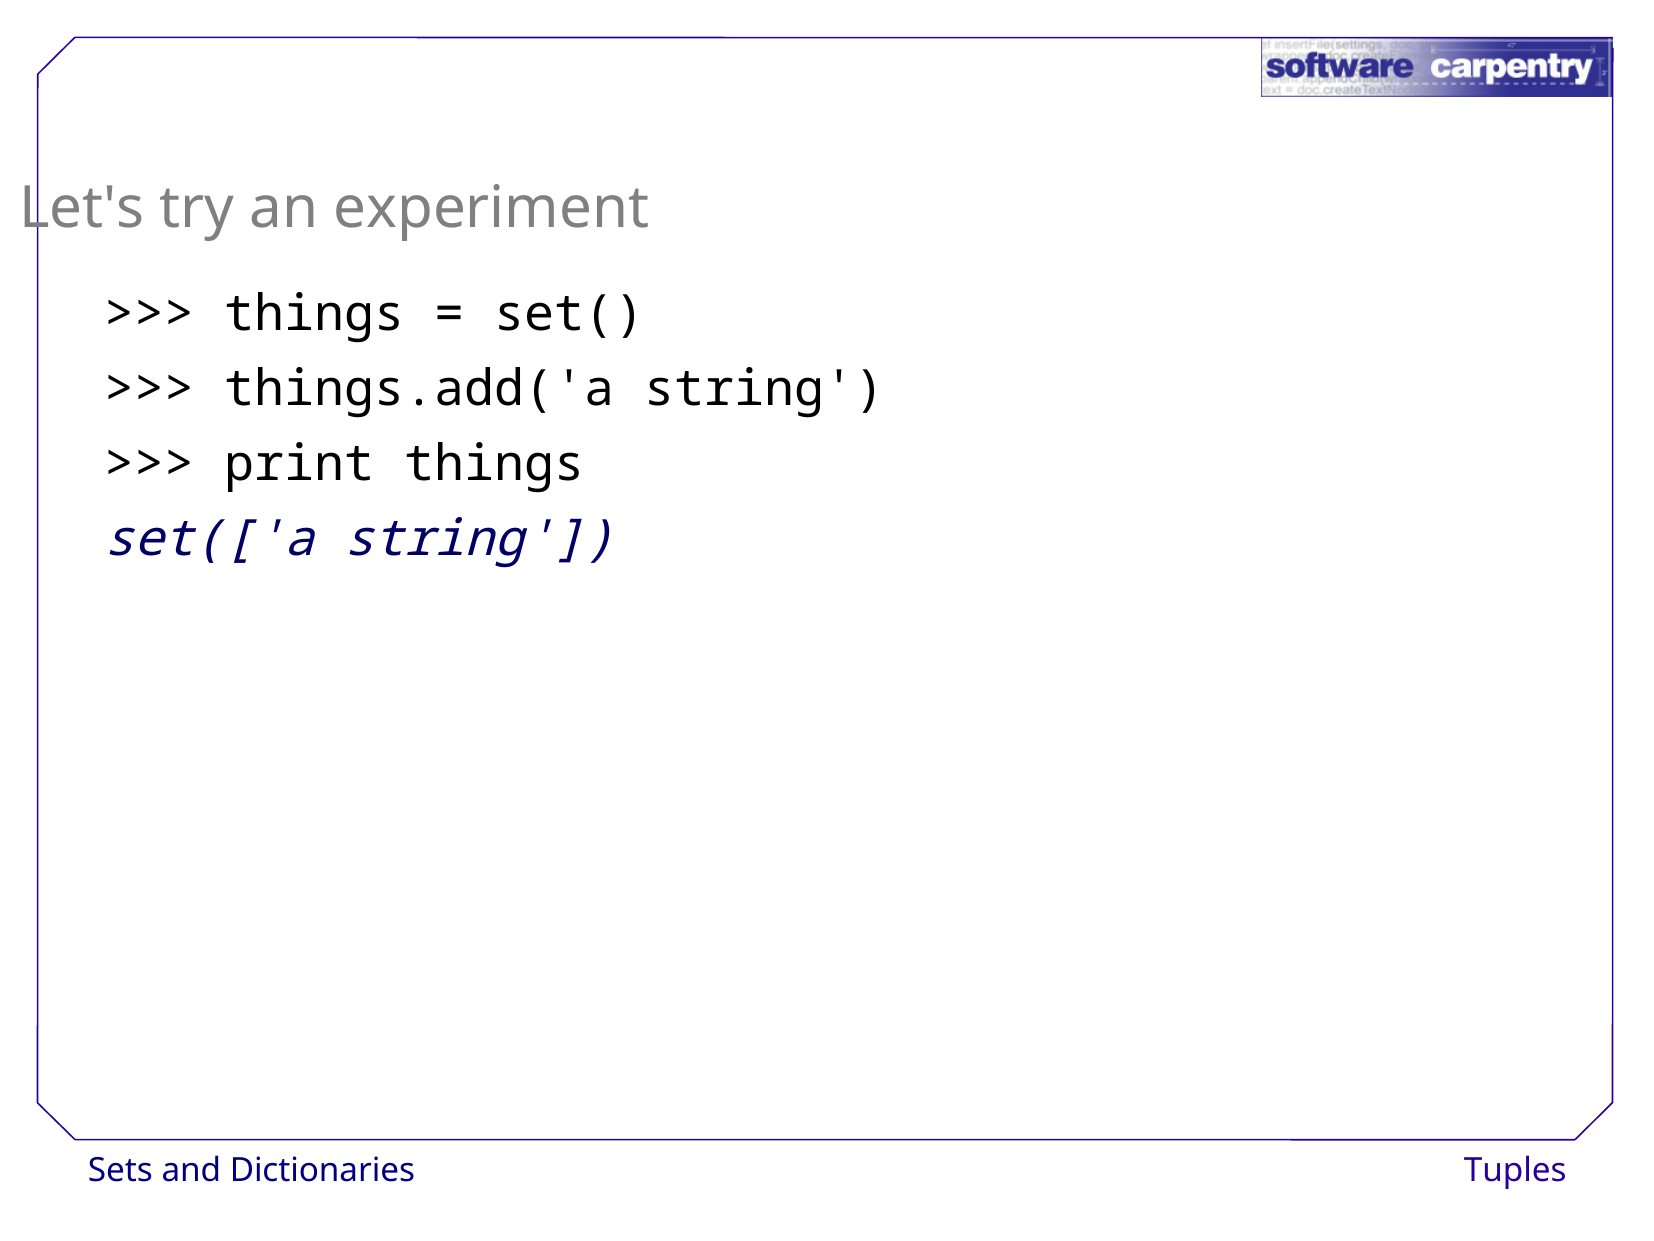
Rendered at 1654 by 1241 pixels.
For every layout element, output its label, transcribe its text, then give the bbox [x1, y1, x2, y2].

text_box Let's try an experiment [4, 126, 815, 248]
picture [1261, 39, 1613, 97]
text_box >>> things = set() >>> things.add('a string') >>> print things set(['a string']) [89, 258, 1512, 885]
